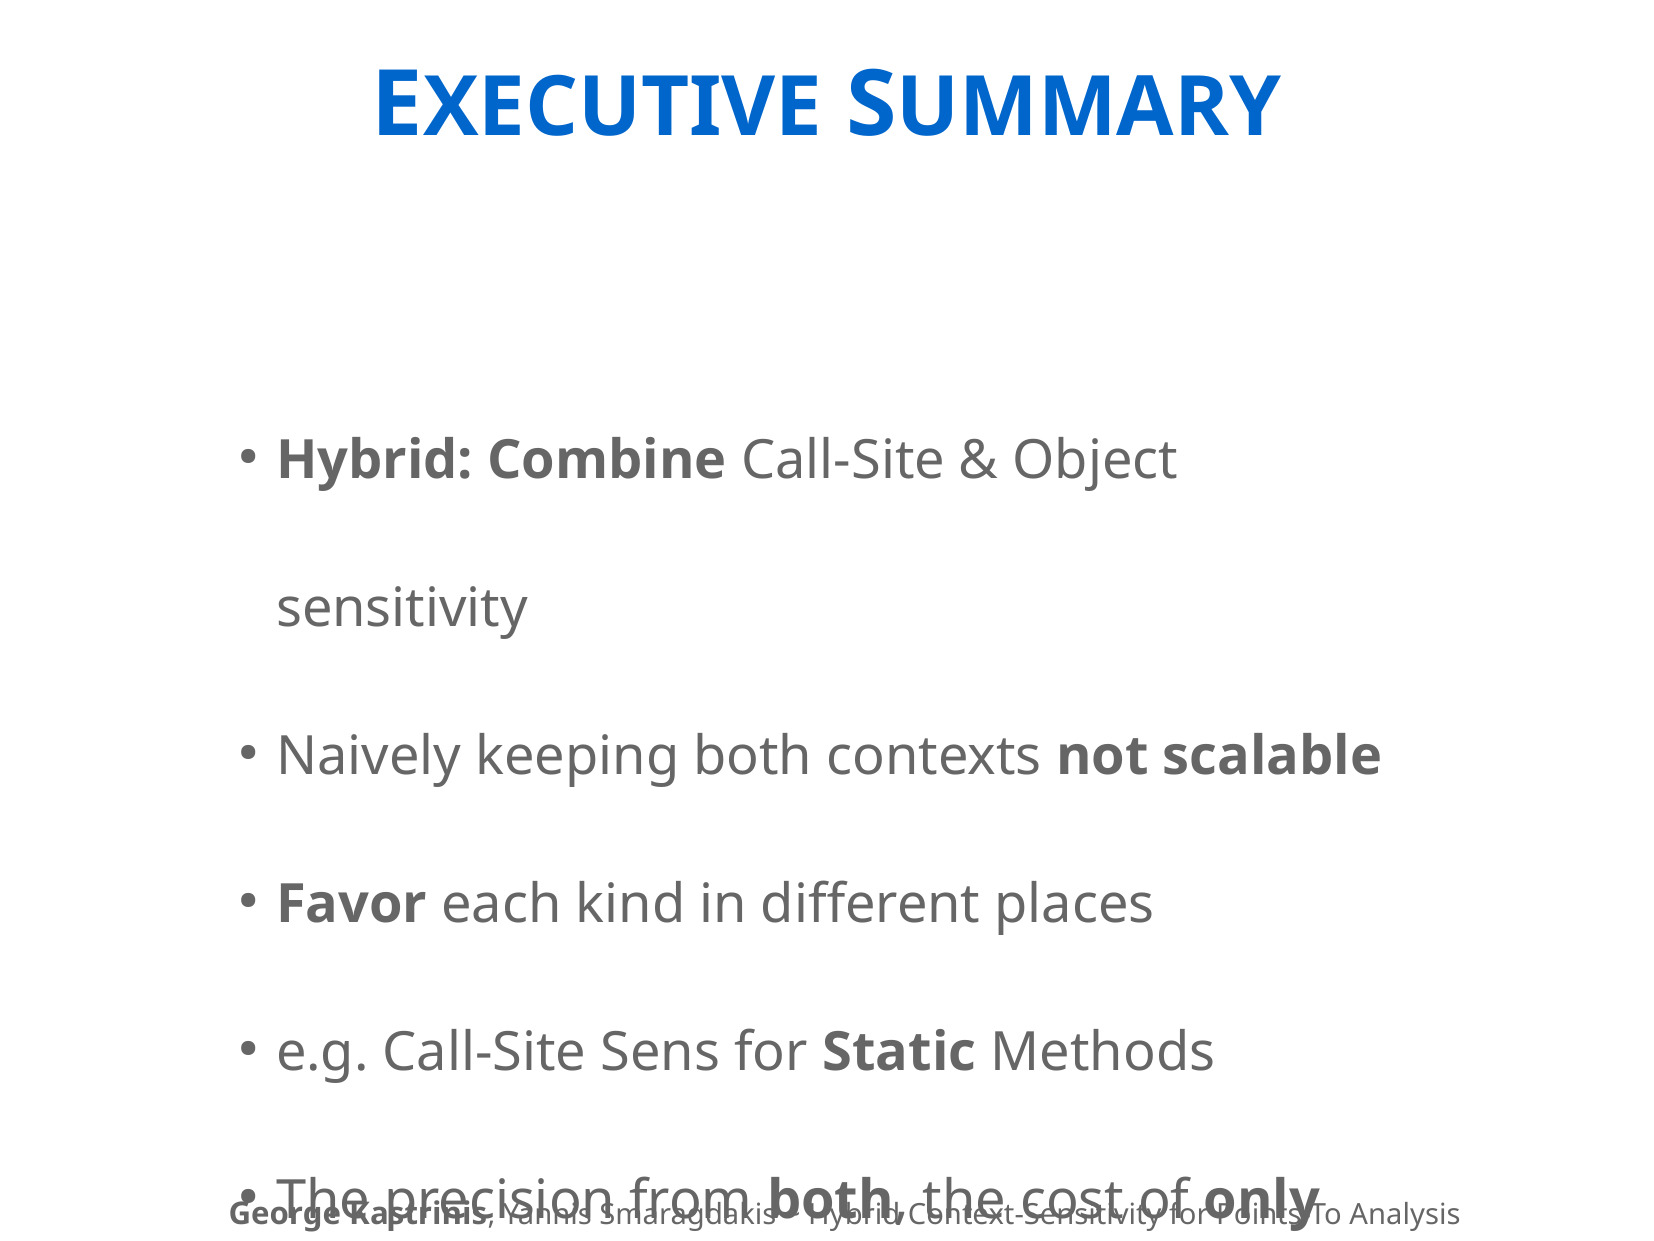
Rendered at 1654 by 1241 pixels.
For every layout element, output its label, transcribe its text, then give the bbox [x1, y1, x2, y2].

text_box EXECUTIVE SUMMARY [348, 29, 1306, 148]
text_box Hybrid: Combine Call-Site & Object sensitivity Naively keeping both contexts not scalable Favor each kind in different places e.g. Call-Site Sens for Static Methods The precision from both, the cost of only one [223, 339, 1430, 901]
